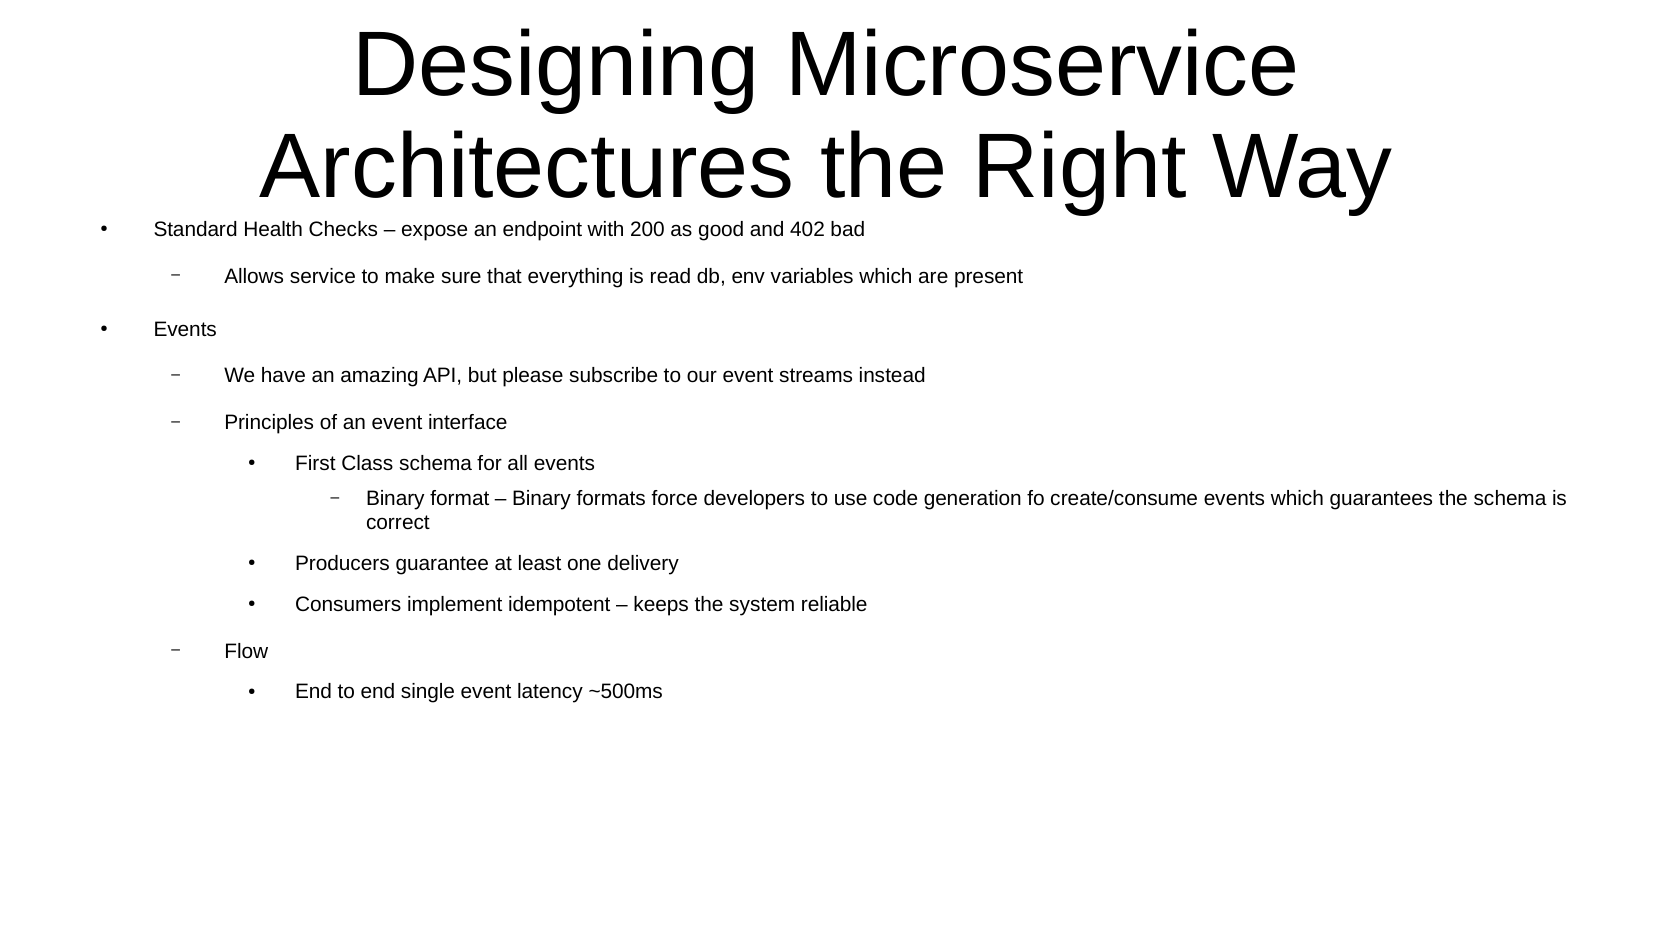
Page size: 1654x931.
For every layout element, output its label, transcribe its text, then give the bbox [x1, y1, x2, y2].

list Standard Health Checks – expose an endpoint with 200 as good and 402 bad Allows service to make sure that everything is read db, env variables which are present Events We have an amazing API, but please subscribe to our event streams instead Principles of an event interface First Class schema for all events Binary format – Binary formats force developers to use code generation fo create/consume events which guarantees the schema is correct Producers guarantee at least one delivery Consumers implement idempotent – keeps the system reliable Flow End to end single event latency ~500ms [82, 217, 1621, 916]
title Designing Microservice Architectures the Right Way [82, 12, 1571, 217]
